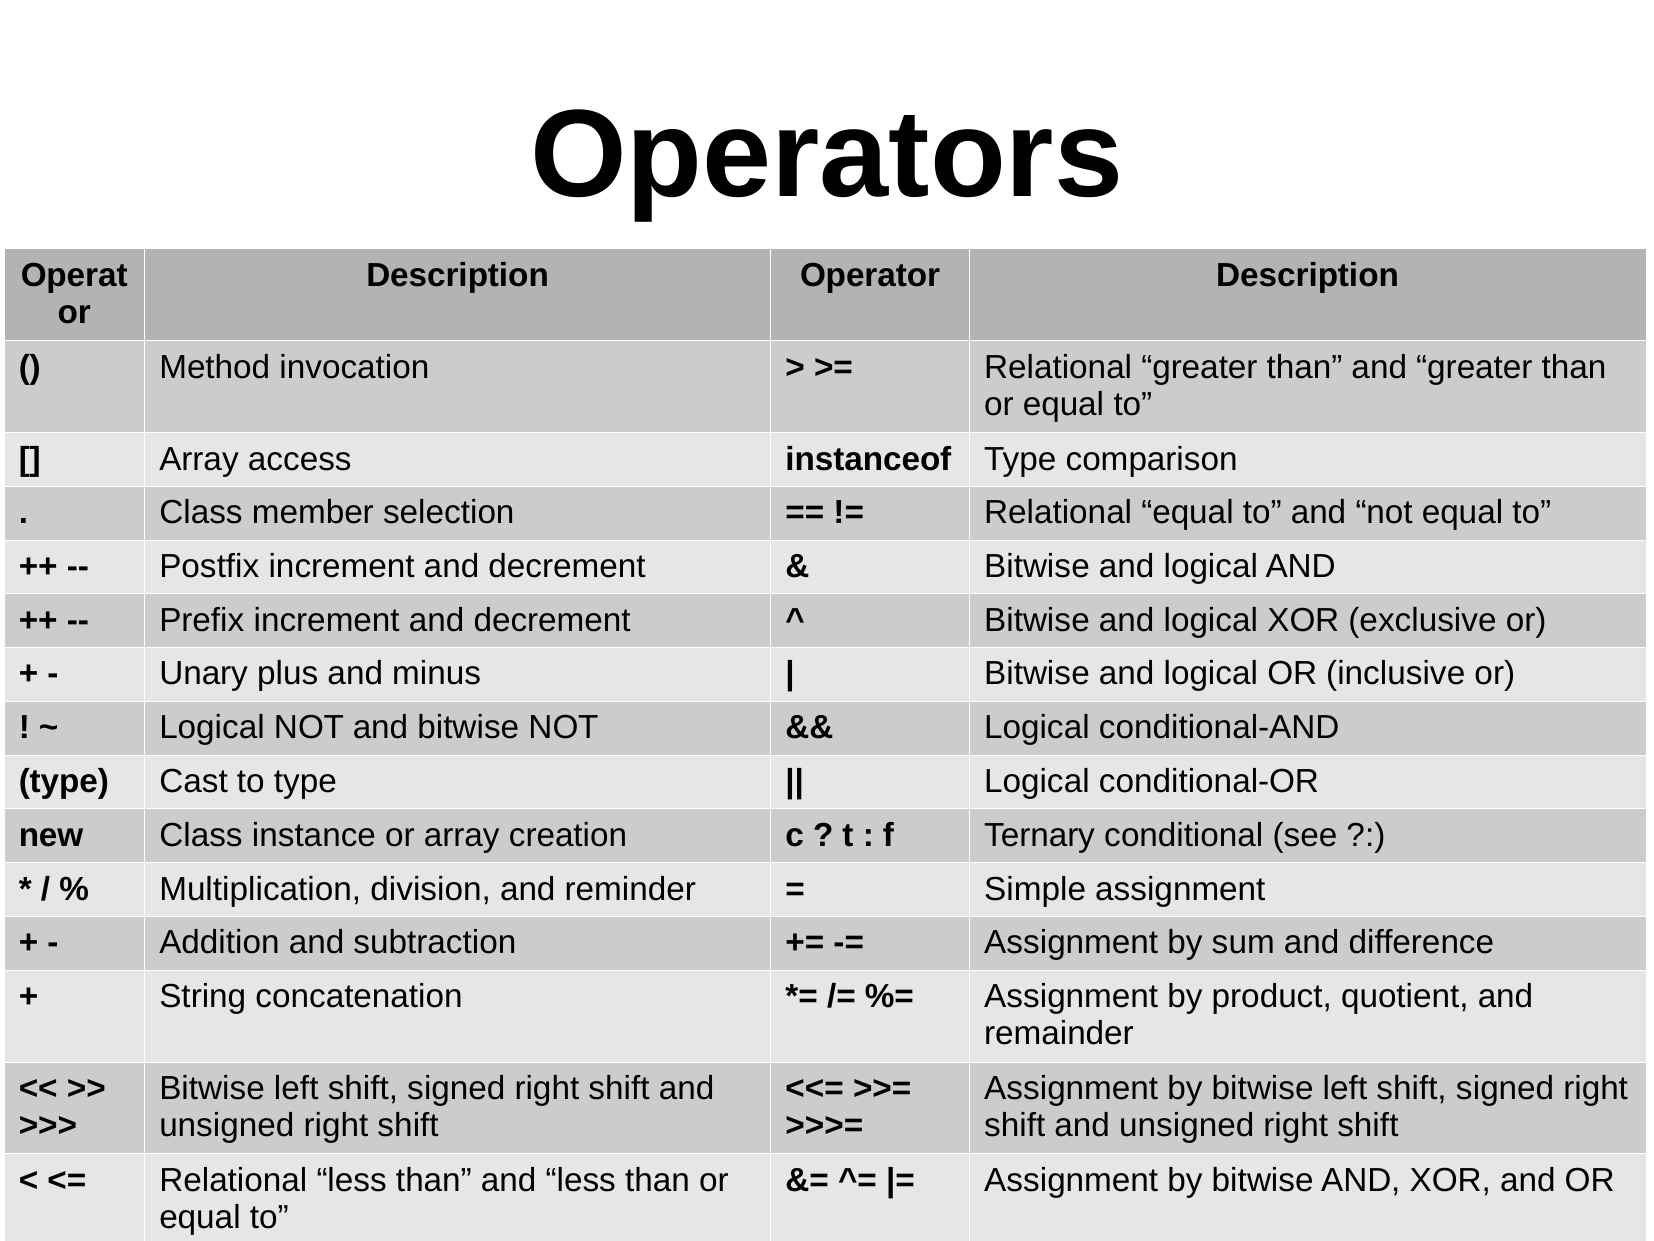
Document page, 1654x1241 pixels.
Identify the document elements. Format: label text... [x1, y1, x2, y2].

table_cell Array access [145, 433, 770, 486]
table_cell instanceof [771, 433, 969, 486]
table_cell && [771, 702, 969, 755]
table_cell + - [5, 648, 144, 701]
table_cell & [771, 541, 969, 593]
table_cell ++ -- [5, 594, 144, 647]
table_cell Assignment by product, quotient, and remainder [970, 971, 1646, 1062]
table_cell Assignment by bitwise left shift, signed right shift and unsigned right shift [970, 1063, 1646, 1153]
title Operators [82, 49, 1571, 257]
table_cell Relational “greater than” and “greater than or equal to” [970, 341, 1646, 432]
table_cell Prefix increment and decrement [145, 594, 770, 647]
table_cell Bitwise and logical XOR (exclusive or) [970, 594, 1646, 647]
table_cell << >> >>> [5, 1063, 144, 1153]
table_cell Bitwise and logical AND [970, 541, 1646, 593]
table_cell Cast to type [145, 756, 770, 808]
table_cell Simple assignment [970, 863, 1646, 916]
table_cell Logical conditional-AND [970, 702, 1646, 755]
table_cell Unary plus and minus [145, 648, 770, 701]
table_cell c ? t : f [771, 809, 969, 862]
table_cell Addition and subtraction [145, 917, 770, 970]
table_cell Method invocation [145, 341, 770, 432]
table_cell ^ [771, 594, 969, 647]
table_header Operator [771, 257, 969, 340]
table_cell + - [5, 917, 144, 970]
table_cell (type) [5, 756, 144, 808]
table_cell Relational “less than” and “less than or equal to” [145, 1154, 770, 1241]
table_header Operator [5, 249, 144, 340]
table_cell == != [771, 487, 969, 540]
table_cell Assignment by sum and difference [970, 917, 1646, 970]
table_header Description [970, 249, 1646, 340]
table_cell += -= [771, 917, 969, 970]
table_cell new [5, 809, 144, 862]
table_cell &= ^= |= [771, 1154, 969, 1241]
table_cell Relational “equal to” and “not equal to” [970, 487, 1646, 540]
table_cell || [771, 756, 969, 808]
table_cell Assignment by bitwise AND, XOR, and OR [970, 1154, 1646, 1241]
table_cell String concatenation [145, 971, 770, 1062]
table_cell ! ~ [5, 702, 144, 755]
table_cell Multiplication, division, and reminder [145, 863, 770, 916]
table_cell > >= [771, 341, 969, 432]
table_cell [] [5, 433, 144, 486]
table_cell <<= >>= >>>= [771, 1063, 969, 1153]
table_cell Class member selection [145, 487, 770, 540]
table_cell < <= [5, 1154, 144, 1241]
table_cell Bitwise left shift, signed right shift and unsigned right shift [145, 1063, 770, 1153]
table_cell Class instance or array creation [145, 809, 770, 862]
table_cell Logical NOT and bitwise NOT [145, 702, 770, 755]
table_cell . [5, 487, 144, 540]
table_cell Type comparison [970, 433, 1646, 486]
table_cell ++ -- [5, 541, 144, 593]
table_cell + [5, 971, 144, 1062]
table_cell () [5, 341, 144, 432]
table_cell * / % [5, 863, 144, 916]
table_cell Ternary conditional (see ?:) [970, 809, 1646, 862]
table_cell | [771, 648, 969, 701]
table_cell Logical conditional-OR [970, 756, 1646, 808]
table_cell = [771, 863, 969, 916]
table_header Description [145, 257, 770, 340]
table_cell Postfix increment and decrement [145, 541, 770, 593]
table_cell *= /= %= [771, 971, 969, 1062]
table_cell Bitwise and logical OR (inclusive or) [970, 648, 1646, 701]
